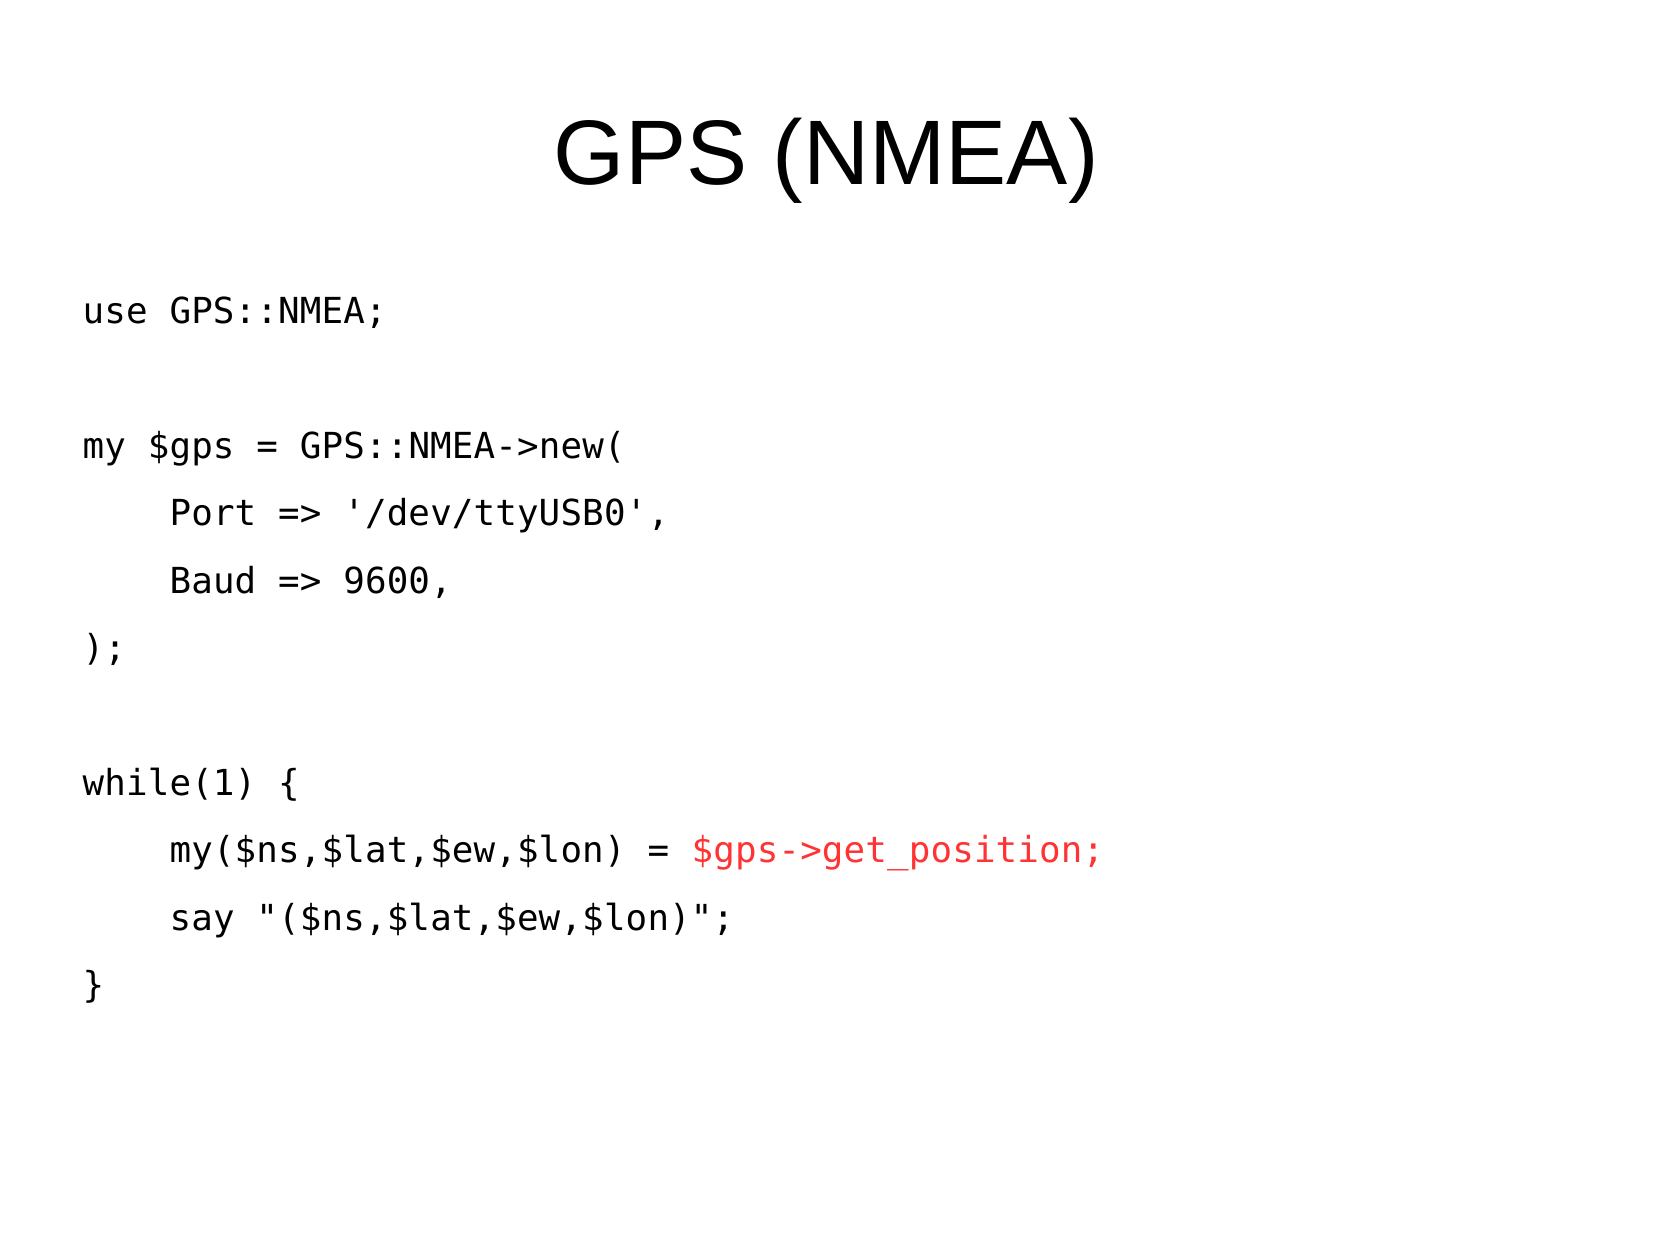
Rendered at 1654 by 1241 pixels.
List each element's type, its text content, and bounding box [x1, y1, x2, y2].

title GPS (NMEA) [82, 49, 1571, 257]
list use GPS::NMEA; my $gps = GPS::NMEA->new( Port => '/dev/ttyUSB0', Baud => 9600, ); while(1) { my($ns,$lat,$ew,$lon) = $gps->get_position; say "($ns,$lat,$ew,$lon)"; } [82, 290, 1571, 1010]
